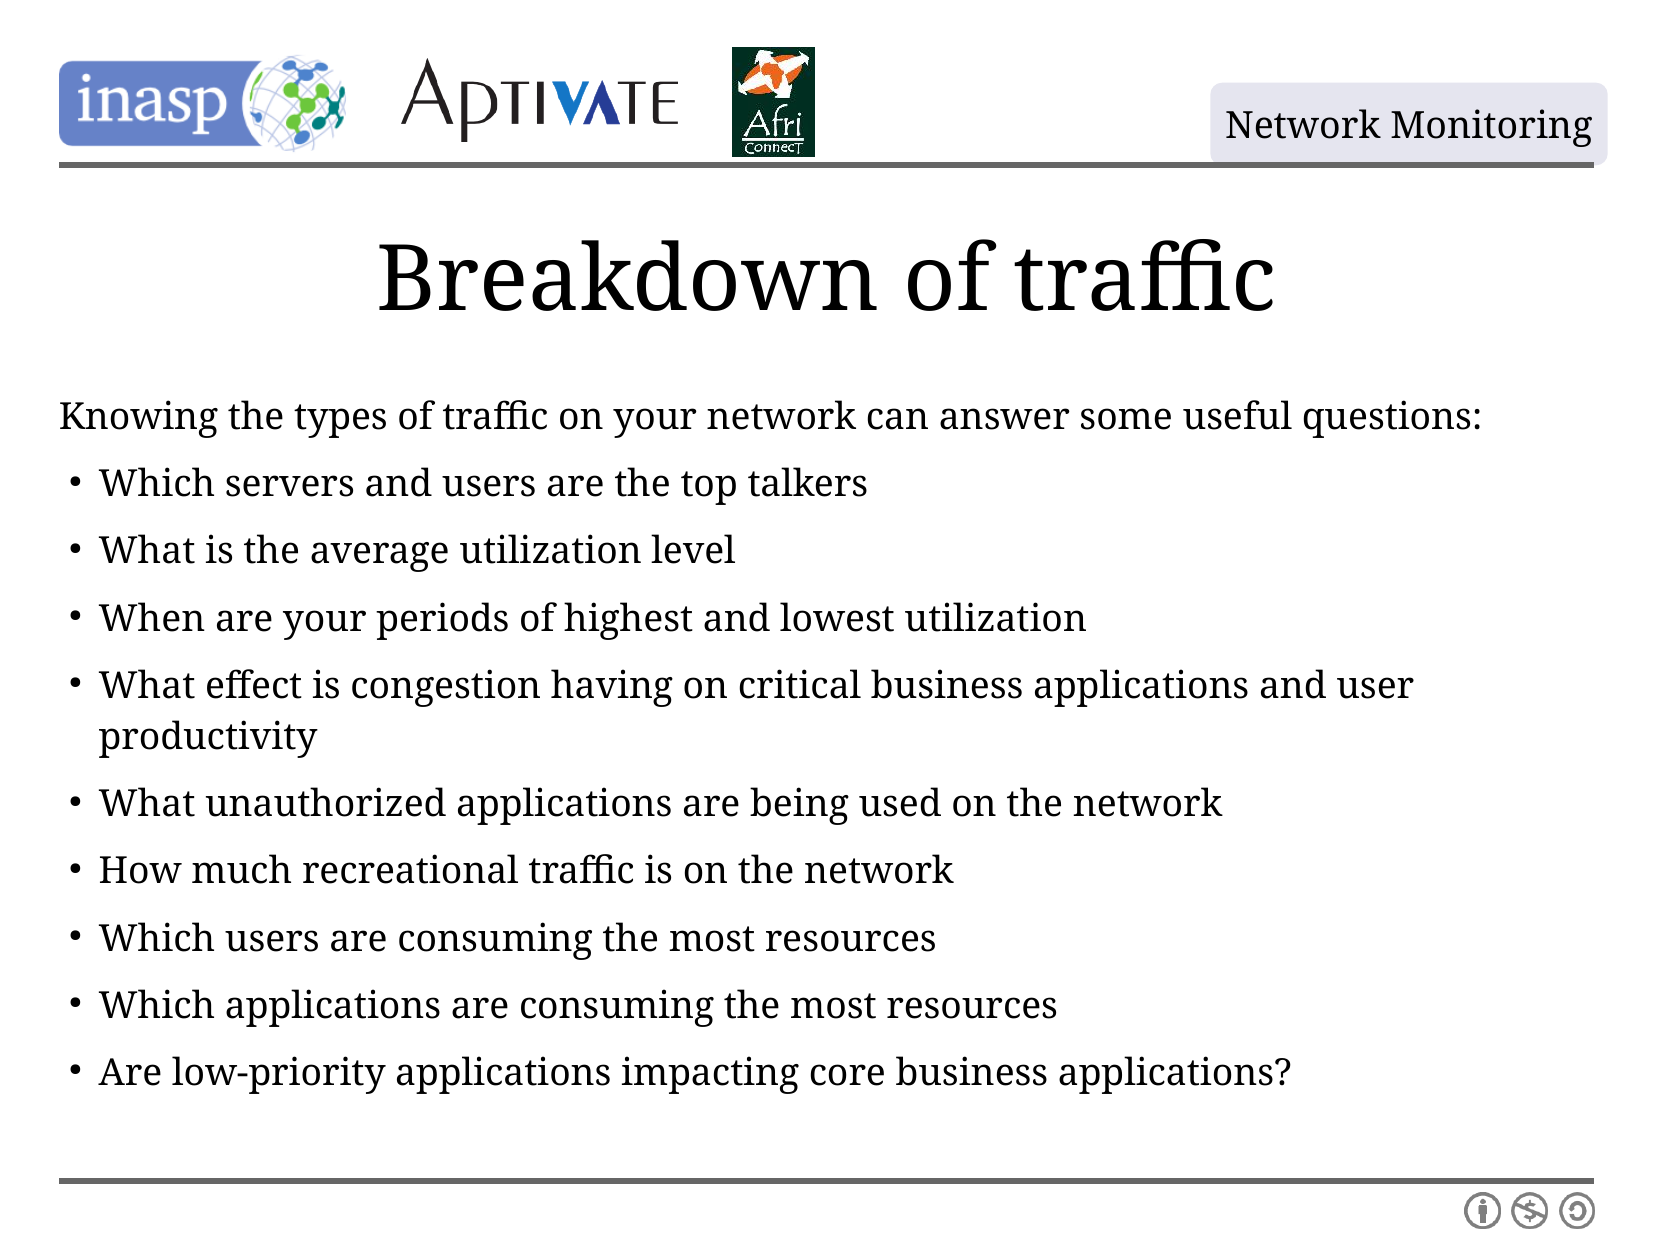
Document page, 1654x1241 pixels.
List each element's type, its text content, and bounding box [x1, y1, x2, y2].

title Breakdown of traffic [59, 212, 1595, 343]
picture [1464, 1192, 1501, 1229]
picture [401, 58, 678, 142]
picture [59, 47, 355, 160]
picture [1559, 1192, 1595, 1229]
list Knowing the types of traffic on your network can answer some useful questions: Which servers and users are the top talkers What is the average utilization level When are your periods of highest and lowest utilization What effect is congestion having on critical business applications and user productivity What unauthorized applications are being used on the network How much recreational traffic is on the network Which users are consuming the most resources Which applications are consuming the most resources Are low-priority applications impacting core business applications? [59, 389, 1595, 1109]
picture [1511, 1192, 1548, 1229]
picture [732, 47, 815, 157]
